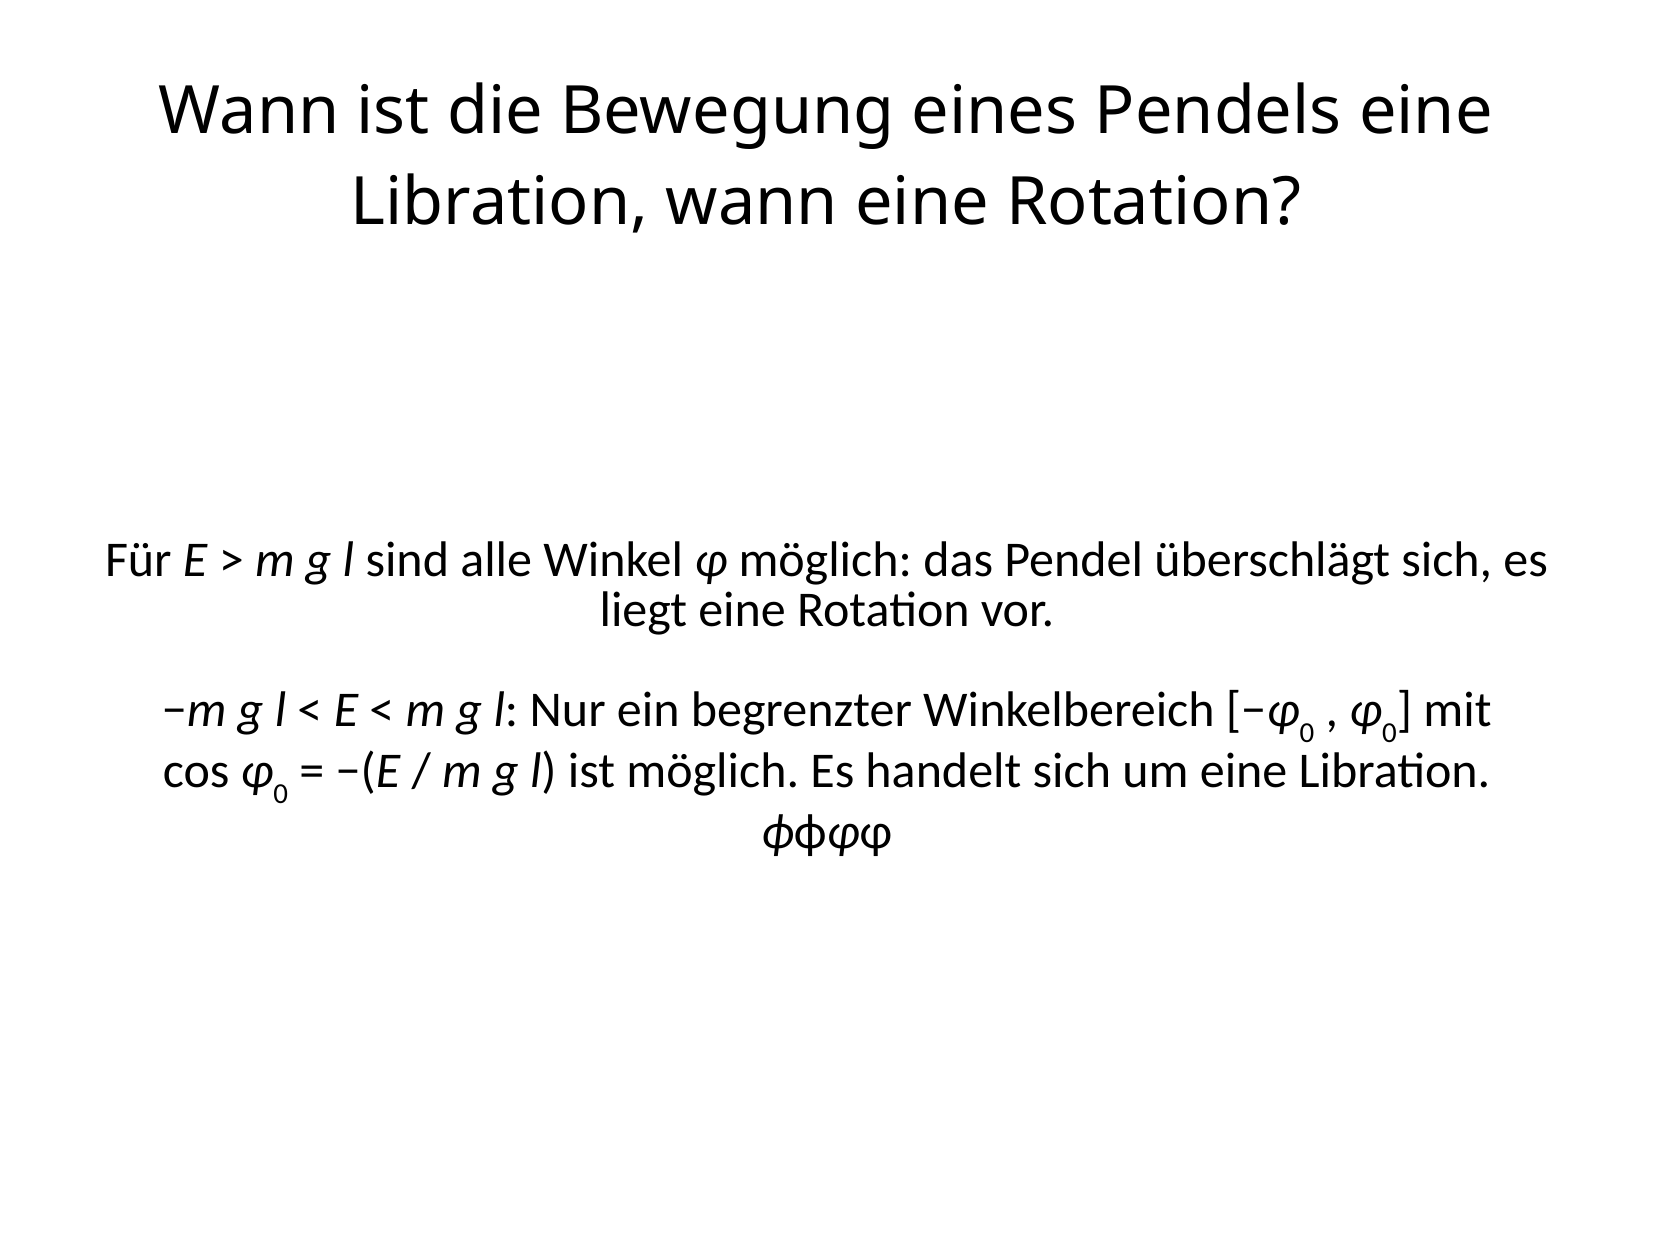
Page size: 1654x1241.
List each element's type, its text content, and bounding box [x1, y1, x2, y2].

subtitle Für E > m g l sind alle Winkel φ möglich: das Pendel überschlägt sich, es liegt eine Rotation vor. −m g l < E < m g l: Nur ein begrenzter Winkelbereich [−φ0 , φ0] mit cos φ0 = −(E / m g l) ist möglich. Es handelt sich um eine Libration. ϕϕφφ [82, 290, 1571, 1010]
title Wann ist die Bewegung eines Pendels eine Libration, wann eine Rotation? [82, 49, 1571, 257]
